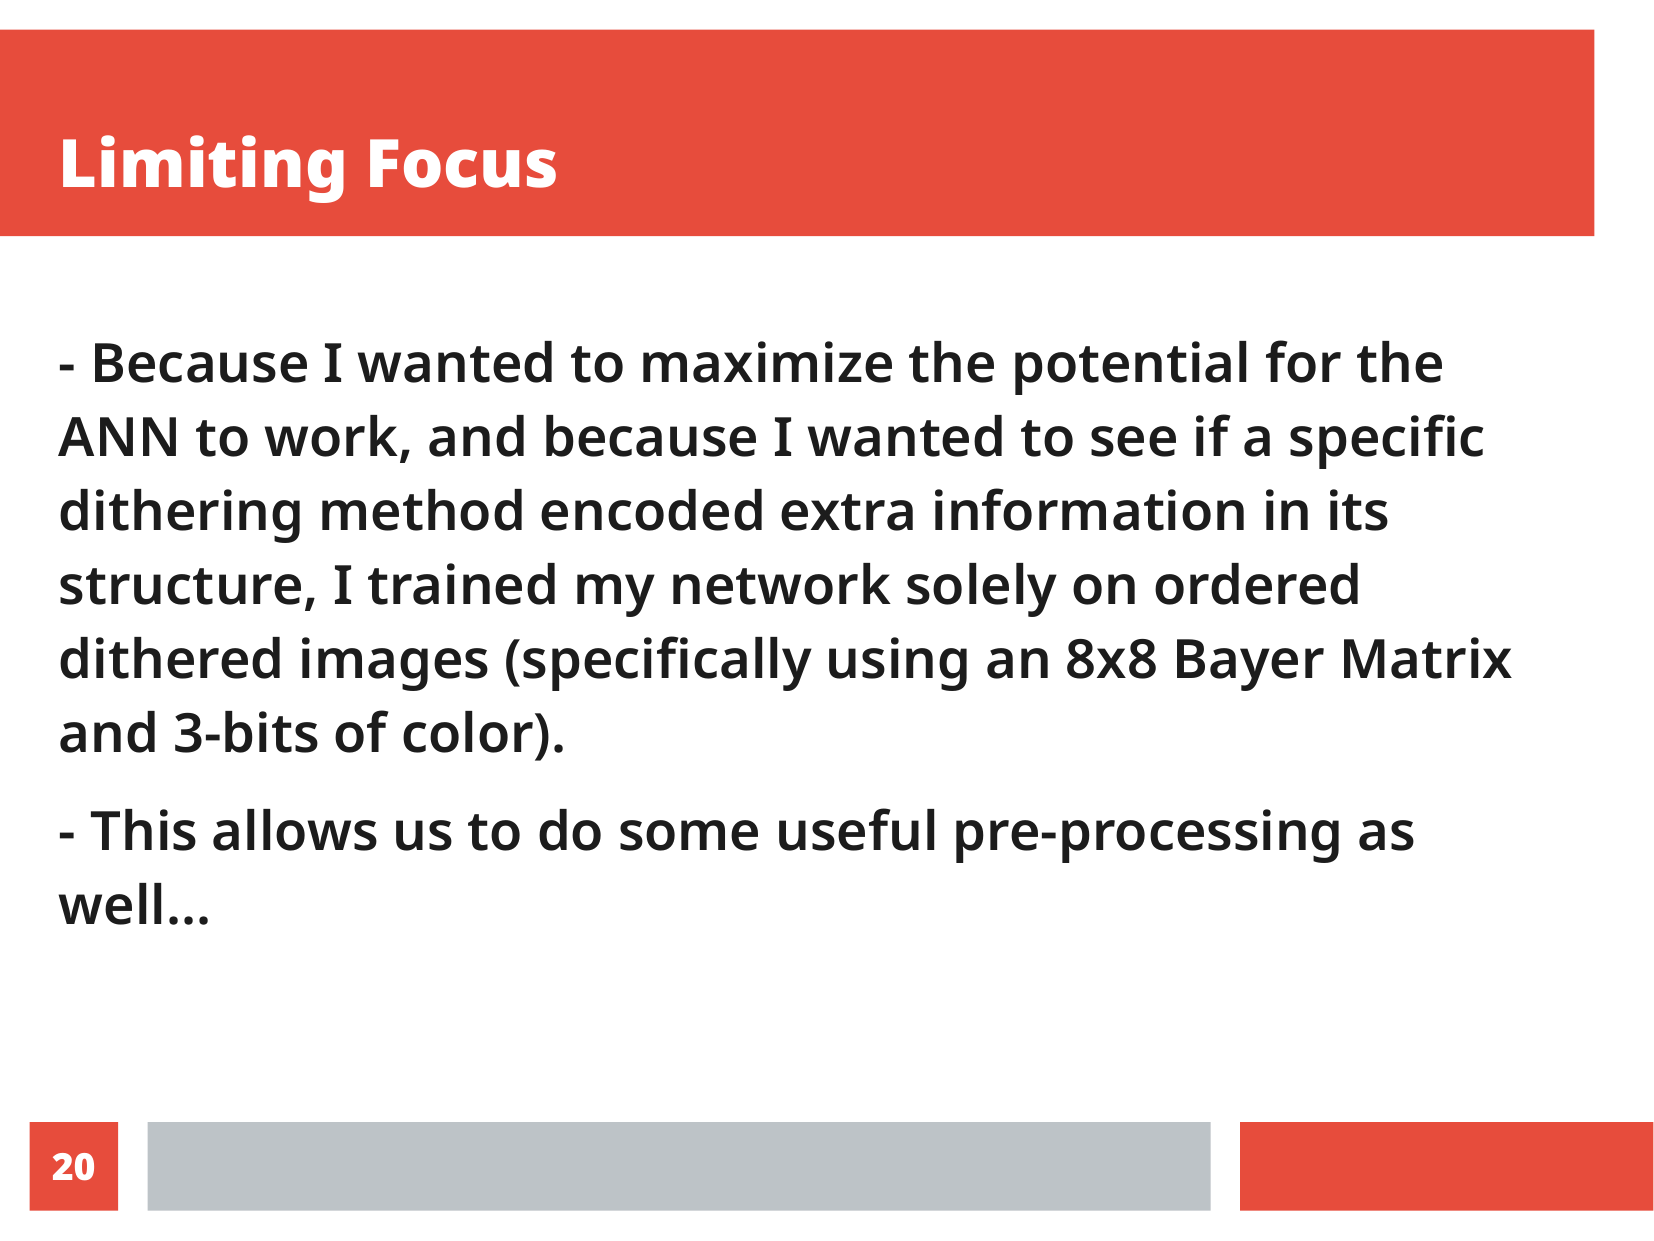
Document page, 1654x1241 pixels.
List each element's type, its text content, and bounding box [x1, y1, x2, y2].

title Limiting Focus [59, 59, 1595, 207]
list - Because I wanted to maximize the potential for the ANN to work, and because I wanted to see if a specific dithering method encoded extra information in its structure, I trained my network solely on ordered dithered images (specifically using an 8x8 Bayer Matrix and 3-bits of color). - This allows us to do some useful pre-processing as well... [59, 324, 1565, 1093]
